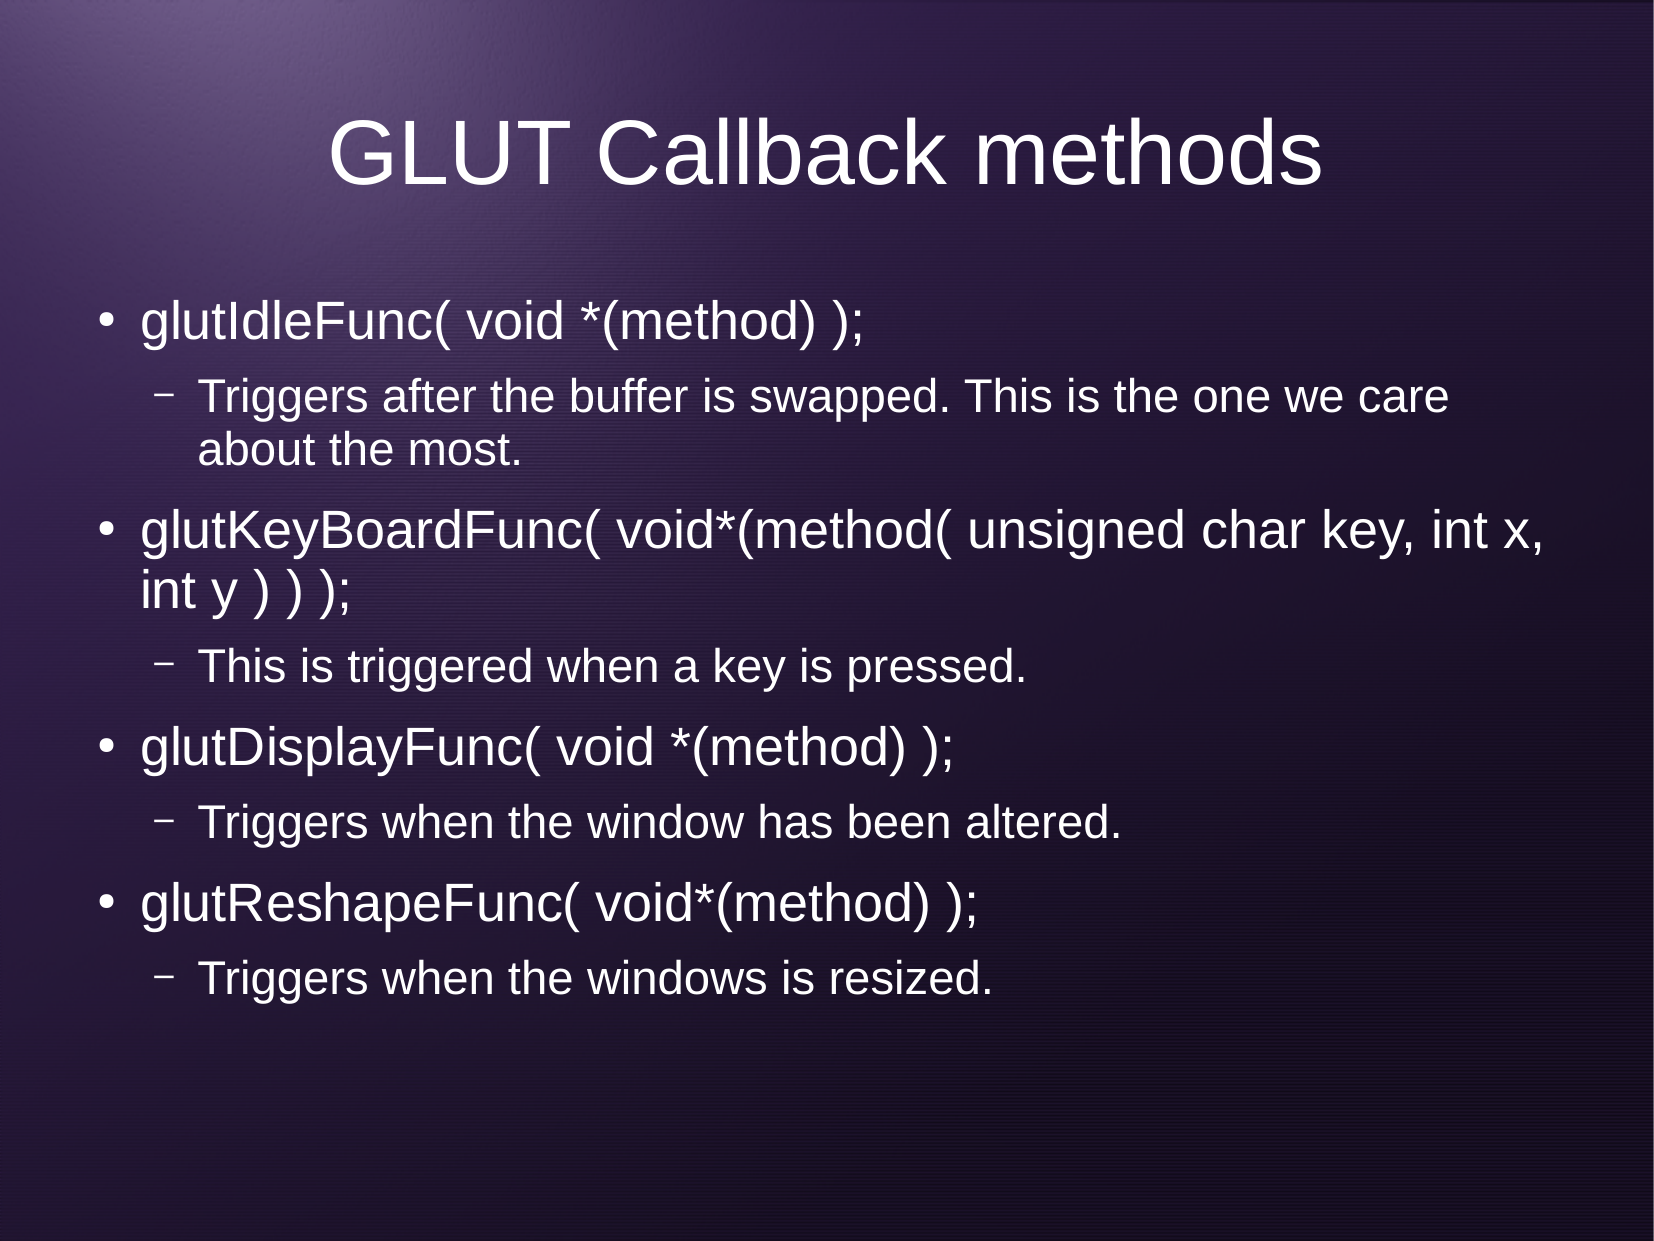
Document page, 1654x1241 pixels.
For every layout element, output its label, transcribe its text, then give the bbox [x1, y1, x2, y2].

list glutIdleFunc( void *(method) ); Triggers after the buffer is swapped. This is the one we care about the most. glutKeyBoardFunc( void*(method( unsigned char key, int x, int y ) ) ); This is triggered when a key is pressed. glutDisplayFunc( void *(method) ); Triggers when the window has been altered. glutReshapeFunc( void*(method) ); Triggers when the windows is resized. [82, 290, 1571, 1010]
title GLUT Callback methods [82, 49, 1571, 257]
picture [0, 0, 1654, 1241]
